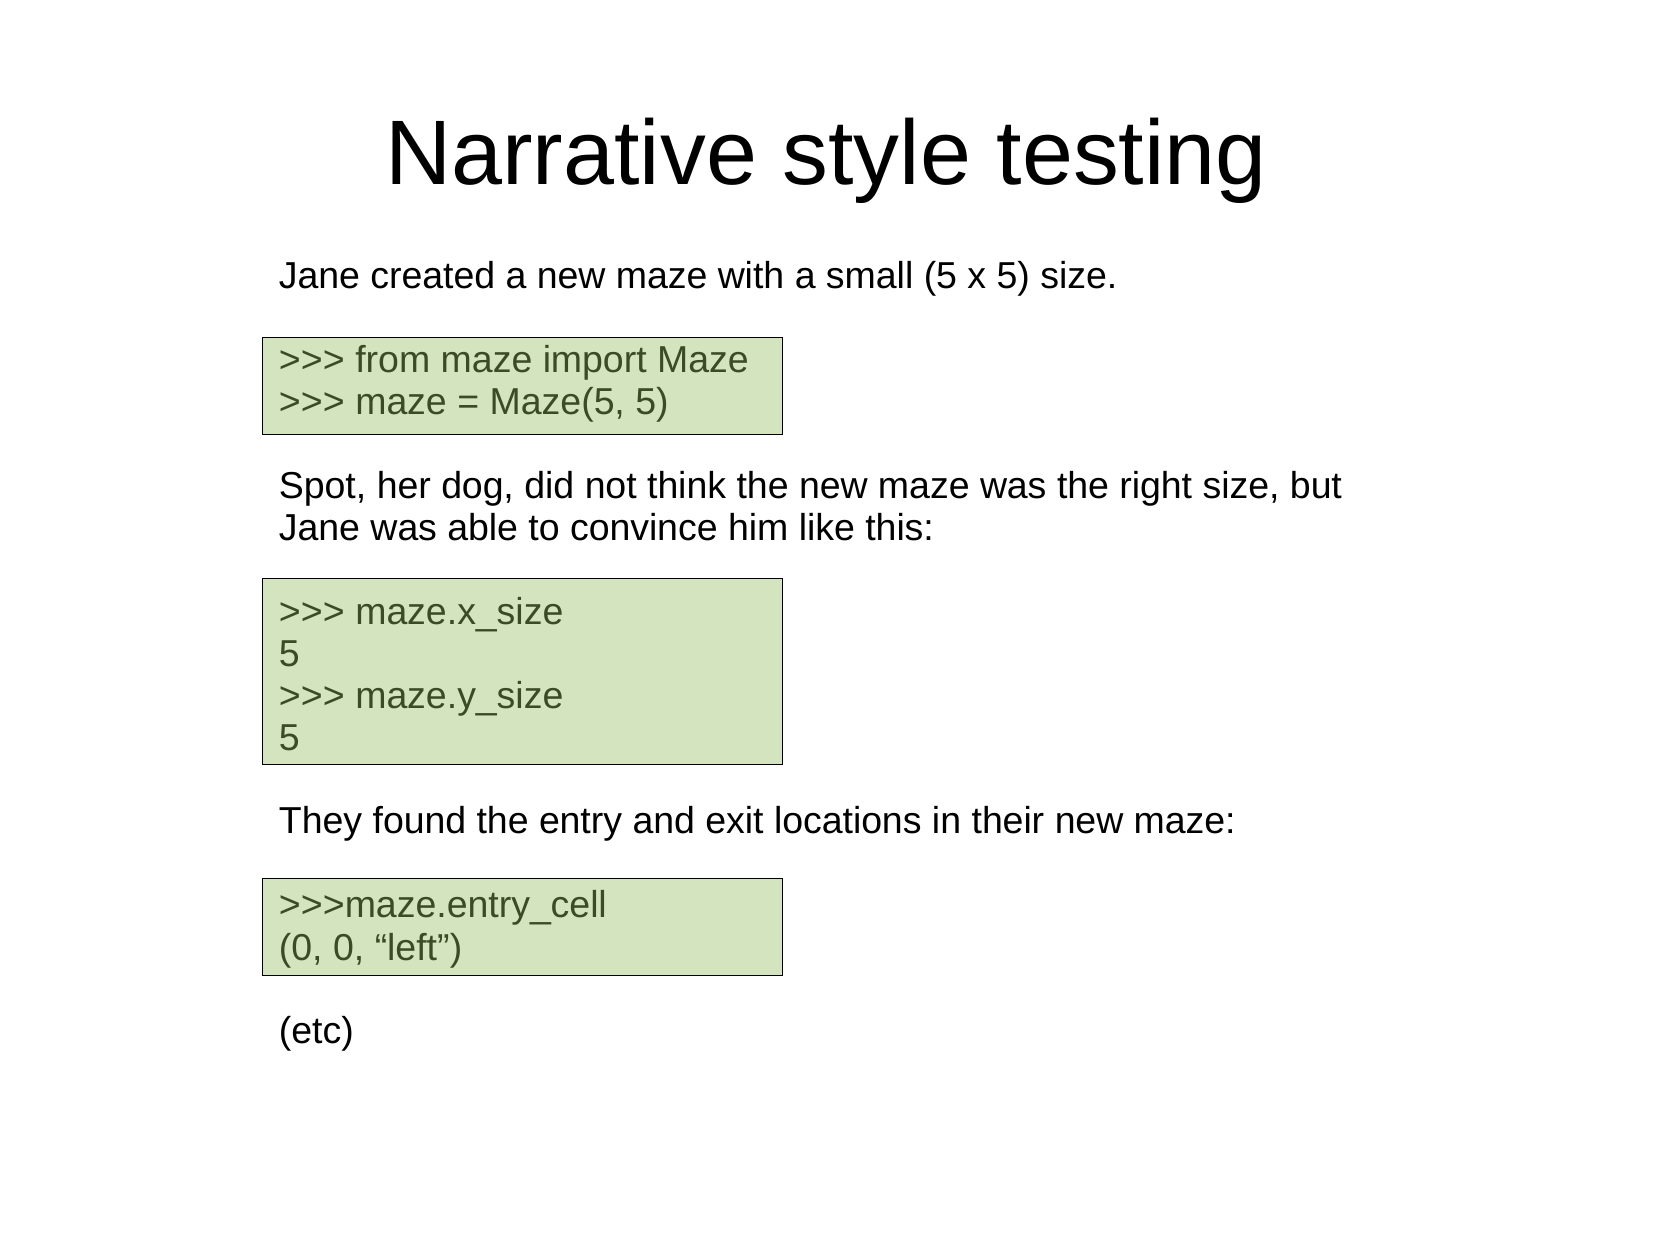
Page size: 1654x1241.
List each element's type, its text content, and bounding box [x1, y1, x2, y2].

title Narrative style testing [82, 49, 1571, 257]
text_box [262, 878, 783, 976]
text_box [262, 337, 783, 435]
text_box [262, 578, 783, 765]
text_box Jane created a new maze with a small (5 x 5) size. >>> from maze import Maze >>> maze = Maze(5, 5) Spot, her dog, did not think the new maze was the right size, but Jane was able to convince him like this: >>> maze.x_size 5 >>> maze.y_size 5 They found the entry and exit locations in their new maze: >>>maze.entry_cell (0, 0, “left”) (etc) [264, 246, 1390, 1201]
